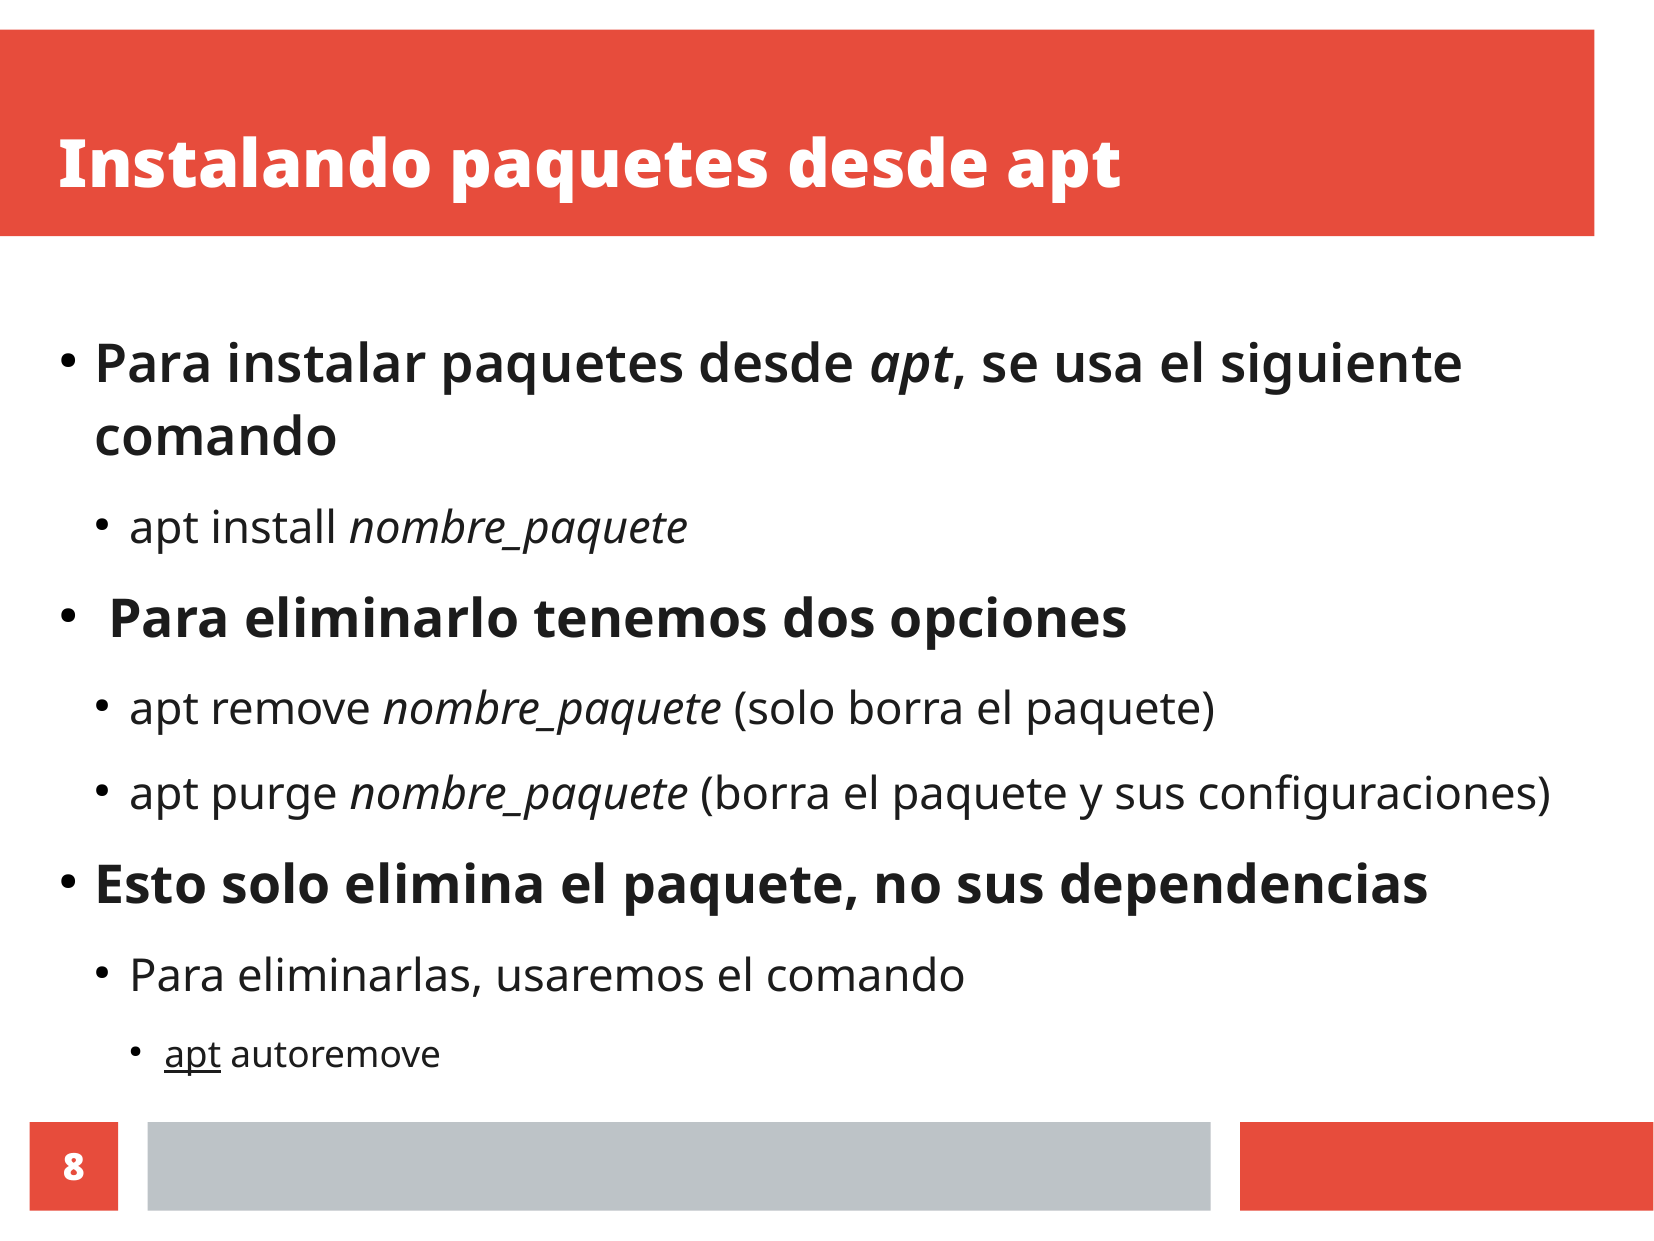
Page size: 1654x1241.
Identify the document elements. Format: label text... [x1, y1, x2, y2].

list Para instalar paquetes desde apt, se usa el siguiente comando apt install nombre_paquete Para eliminarlo tenemos dos opciones apt remove nombre_paquete (solo borra el paquete) apt purge nombre_paquete (borra el paquete y sus configuraciones) Esto solo elimina el paquete, no sus dependencias Para eliminarlas, usaremos el comando apt autoremove [59, 324, 1565, 1093]
title Instalando paquetes desde apt [59, 59, 1595, 207]
